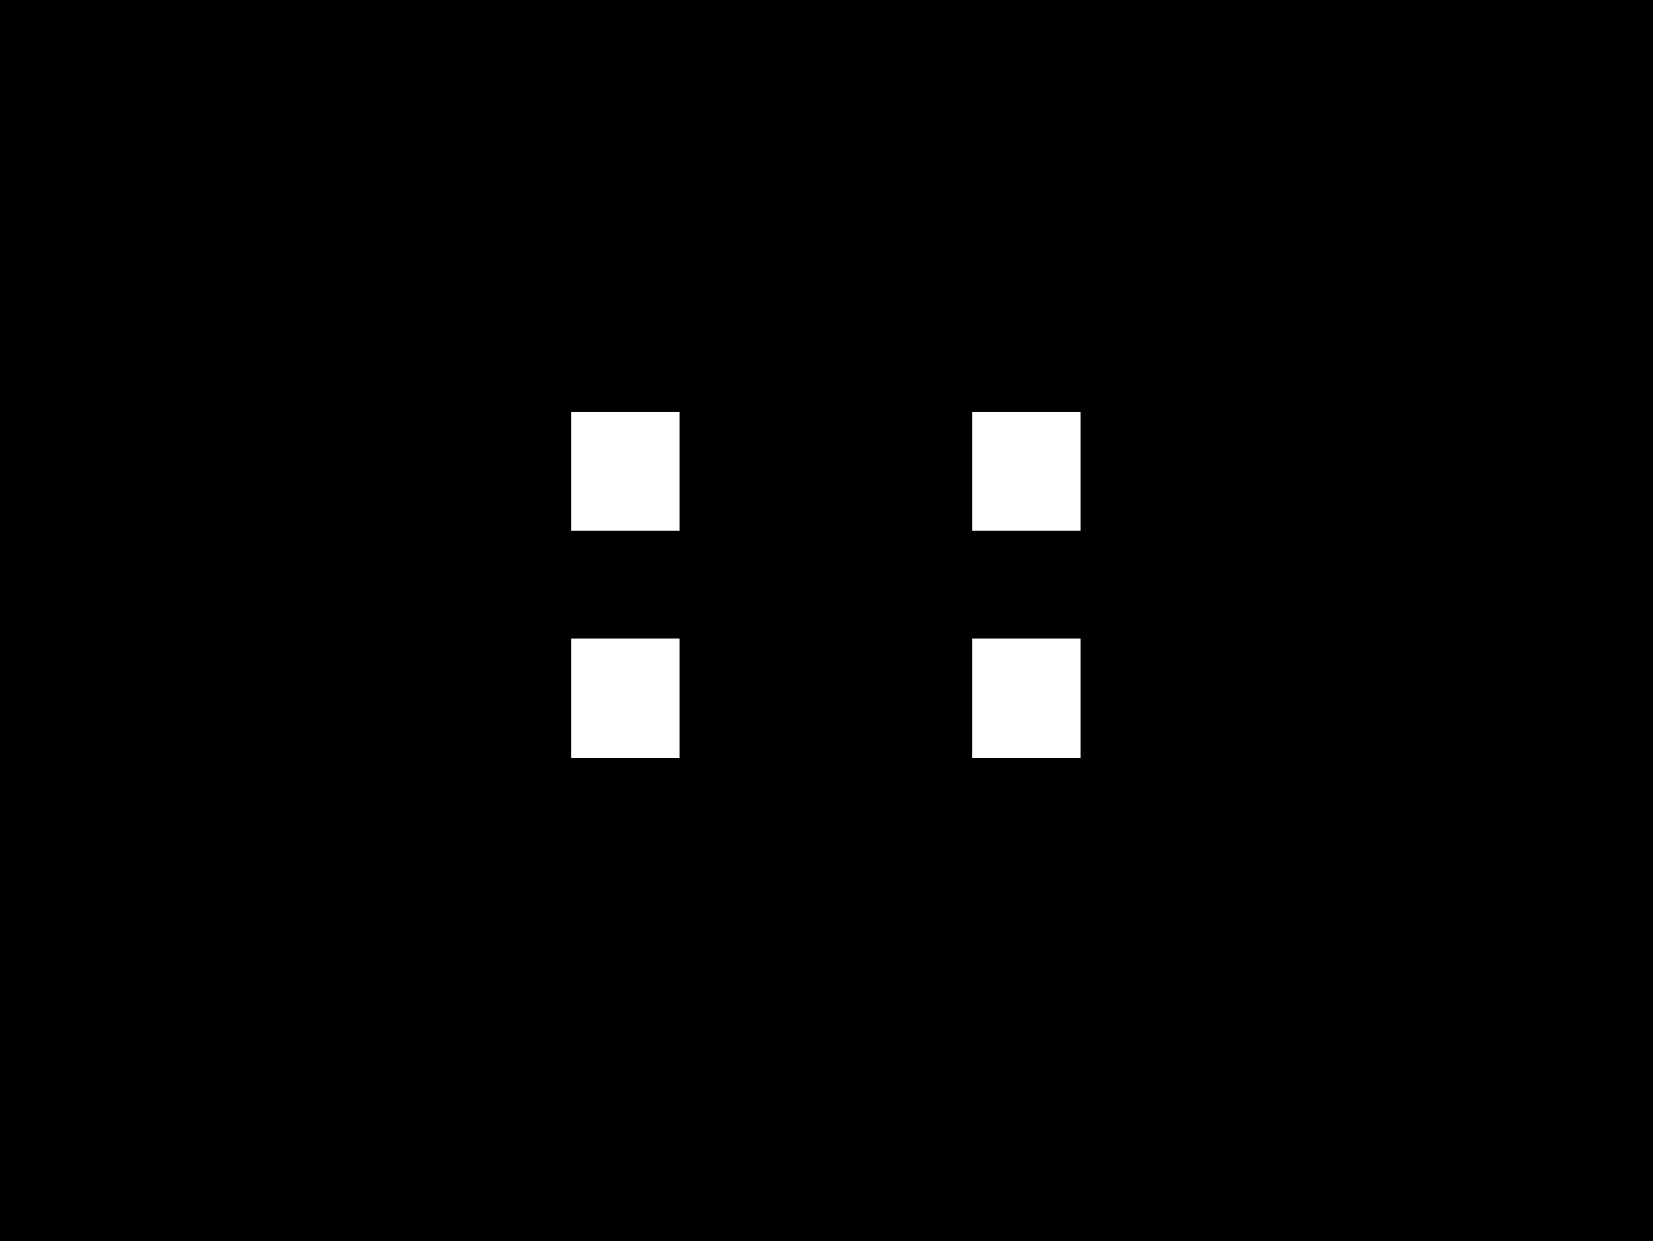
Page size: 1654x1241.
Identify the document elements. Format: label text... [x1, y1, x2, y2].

text_box :: [395, 132, 1258, 924]
